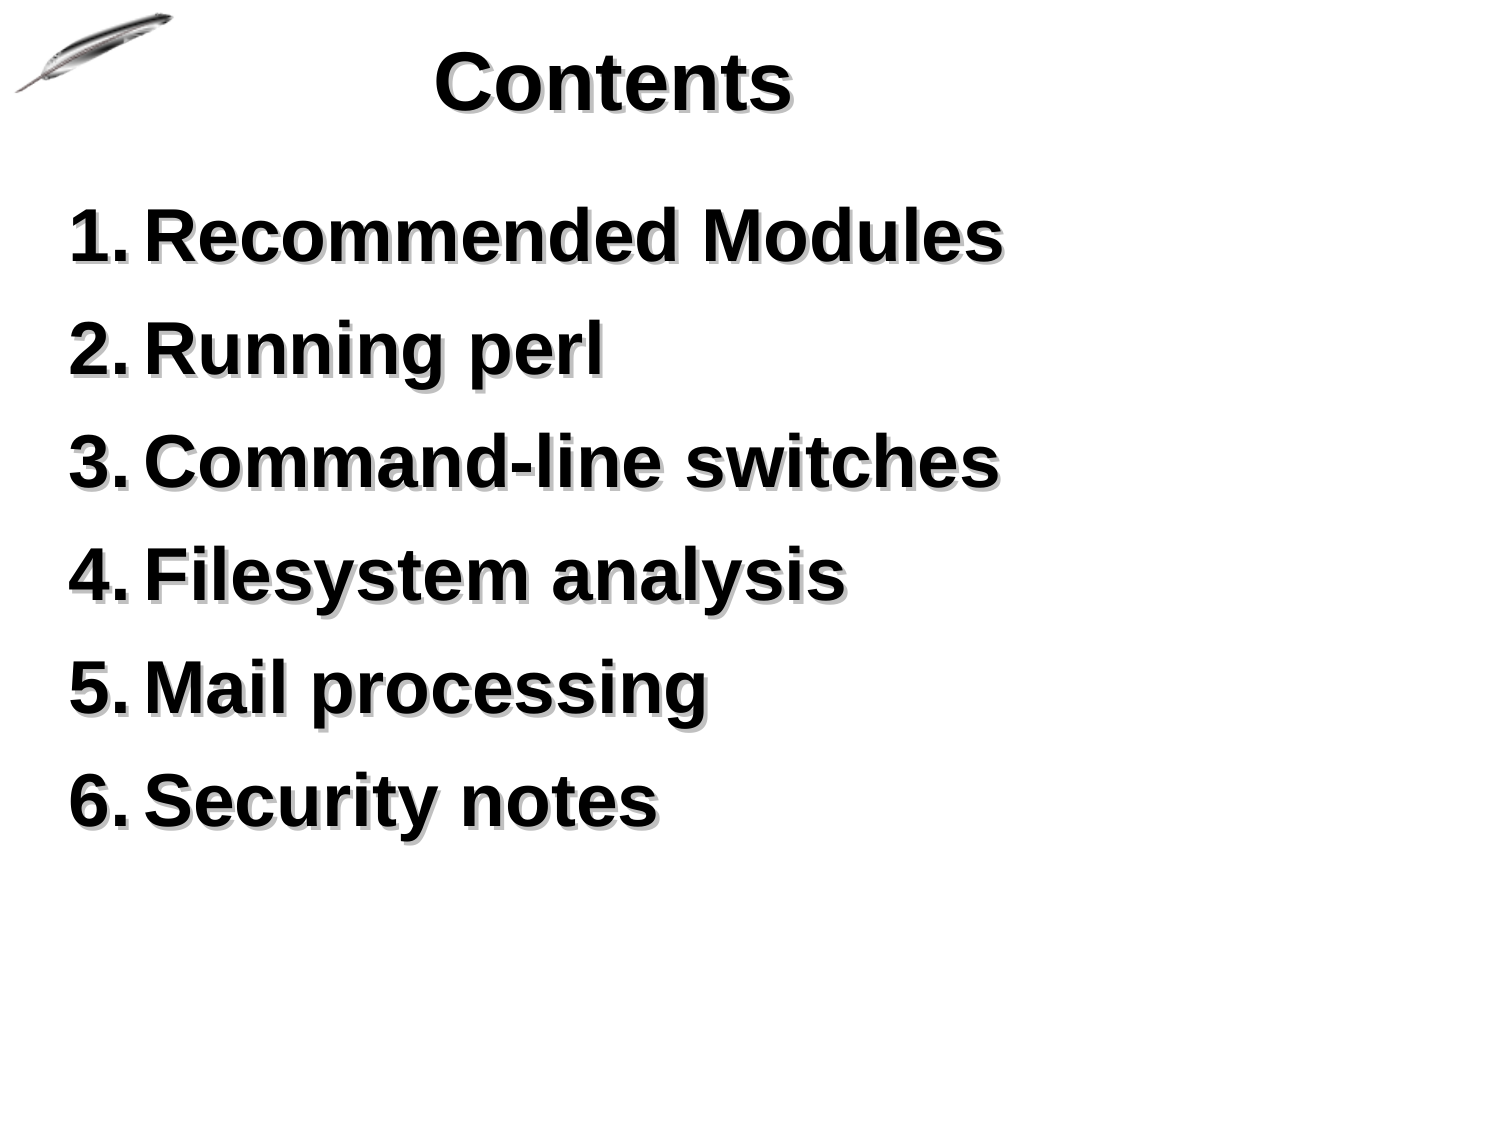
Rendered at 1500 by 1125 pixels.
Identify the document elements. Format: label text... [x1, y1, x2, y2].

title Contents [419, 11, 1459, 161]
picture [11, 11, 179, 95]
list Recommended Modules Running perl Command-line switches Filesystem analysis Mail processing Security notes [53, 190, 1447, 1065]
